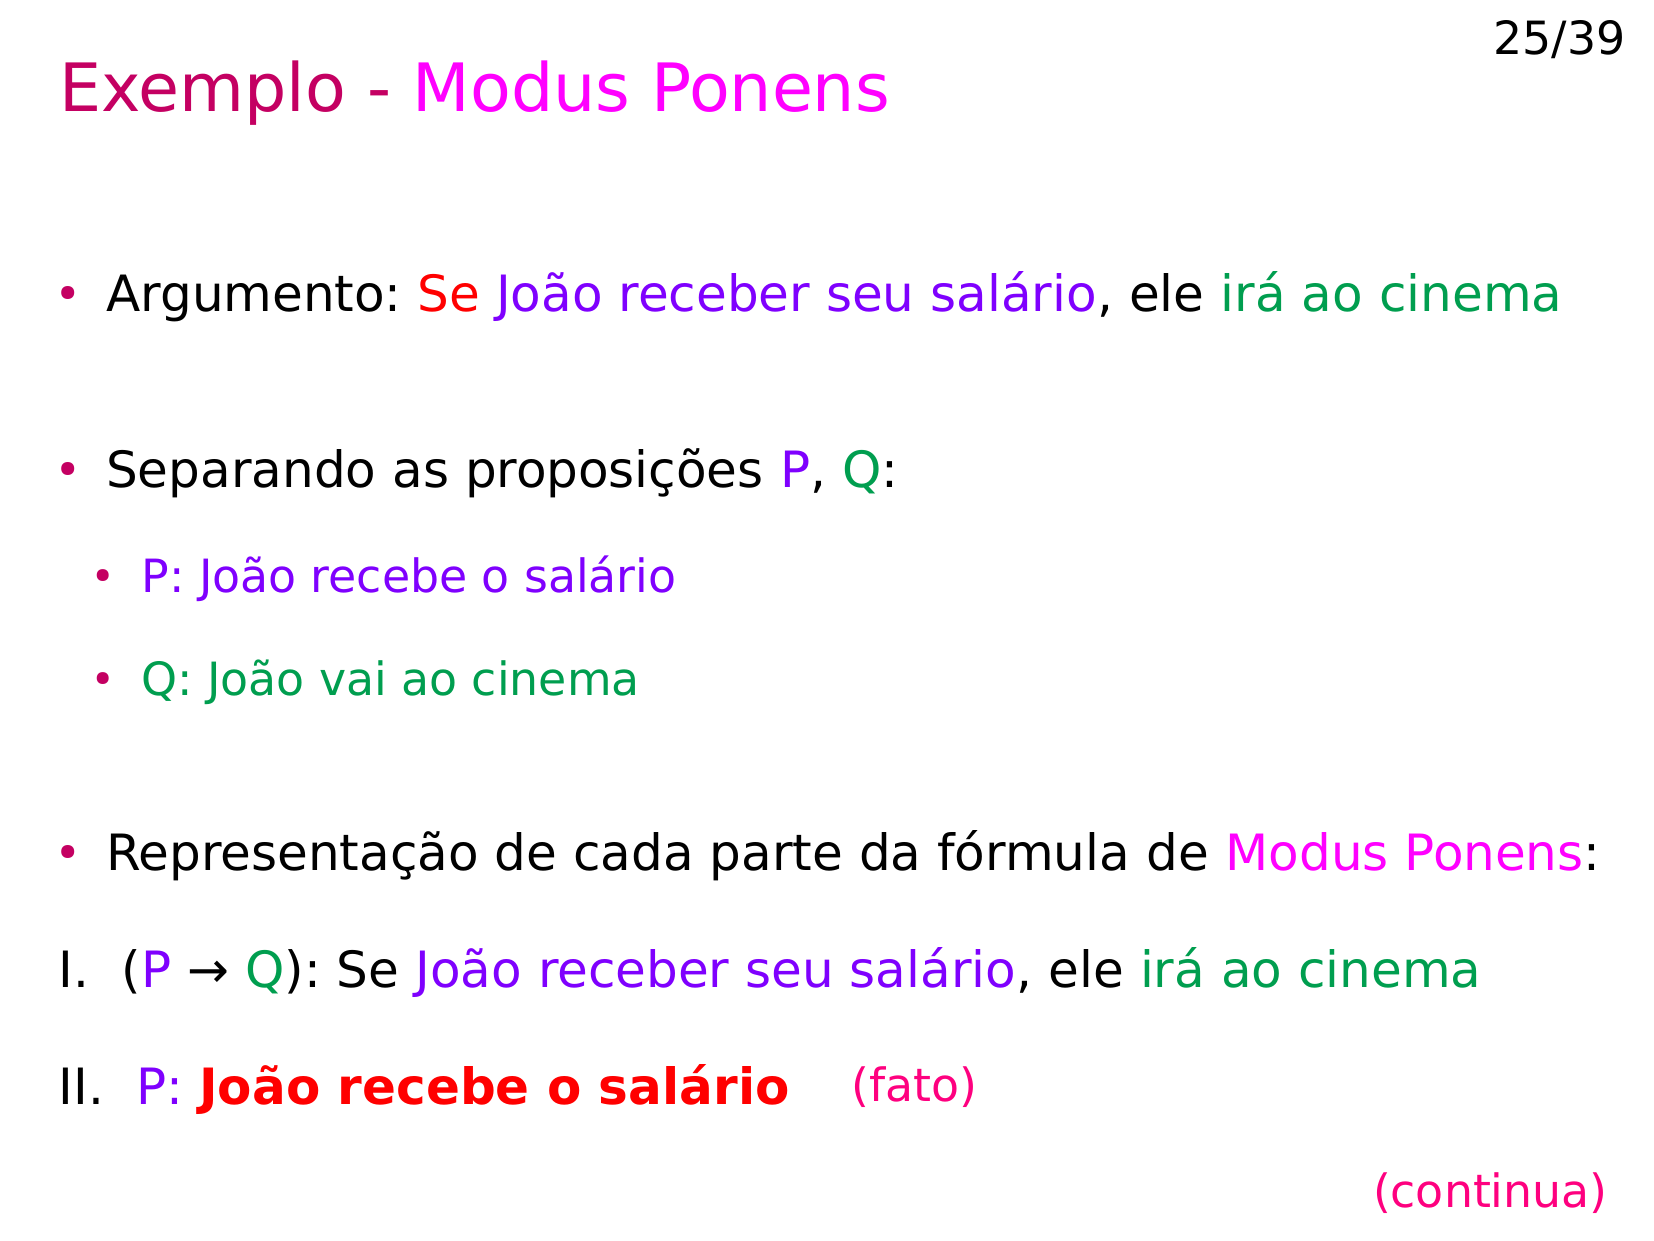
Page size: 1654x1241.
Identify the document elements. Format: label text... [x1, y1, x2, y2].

text_box (continua) [1358, 1157, 1623, 1226]
text_box (fato) [836, 1051, 993, 1120]
title Exemplo - Modus Ponens [59, 29, 1595, 148]
list Argumento: Se João receber seu salário, ele irá ao cinema Separando as proposições P, Q: P: João recebe o salário Q: João vai ao cinema Representação de cada parte da fórmula de Modus Ponens: I. (P → Q): Se João receber seu salário, ele irá ao cinema II. P: João recebe o salário [59, 236, 1625, 1211]
